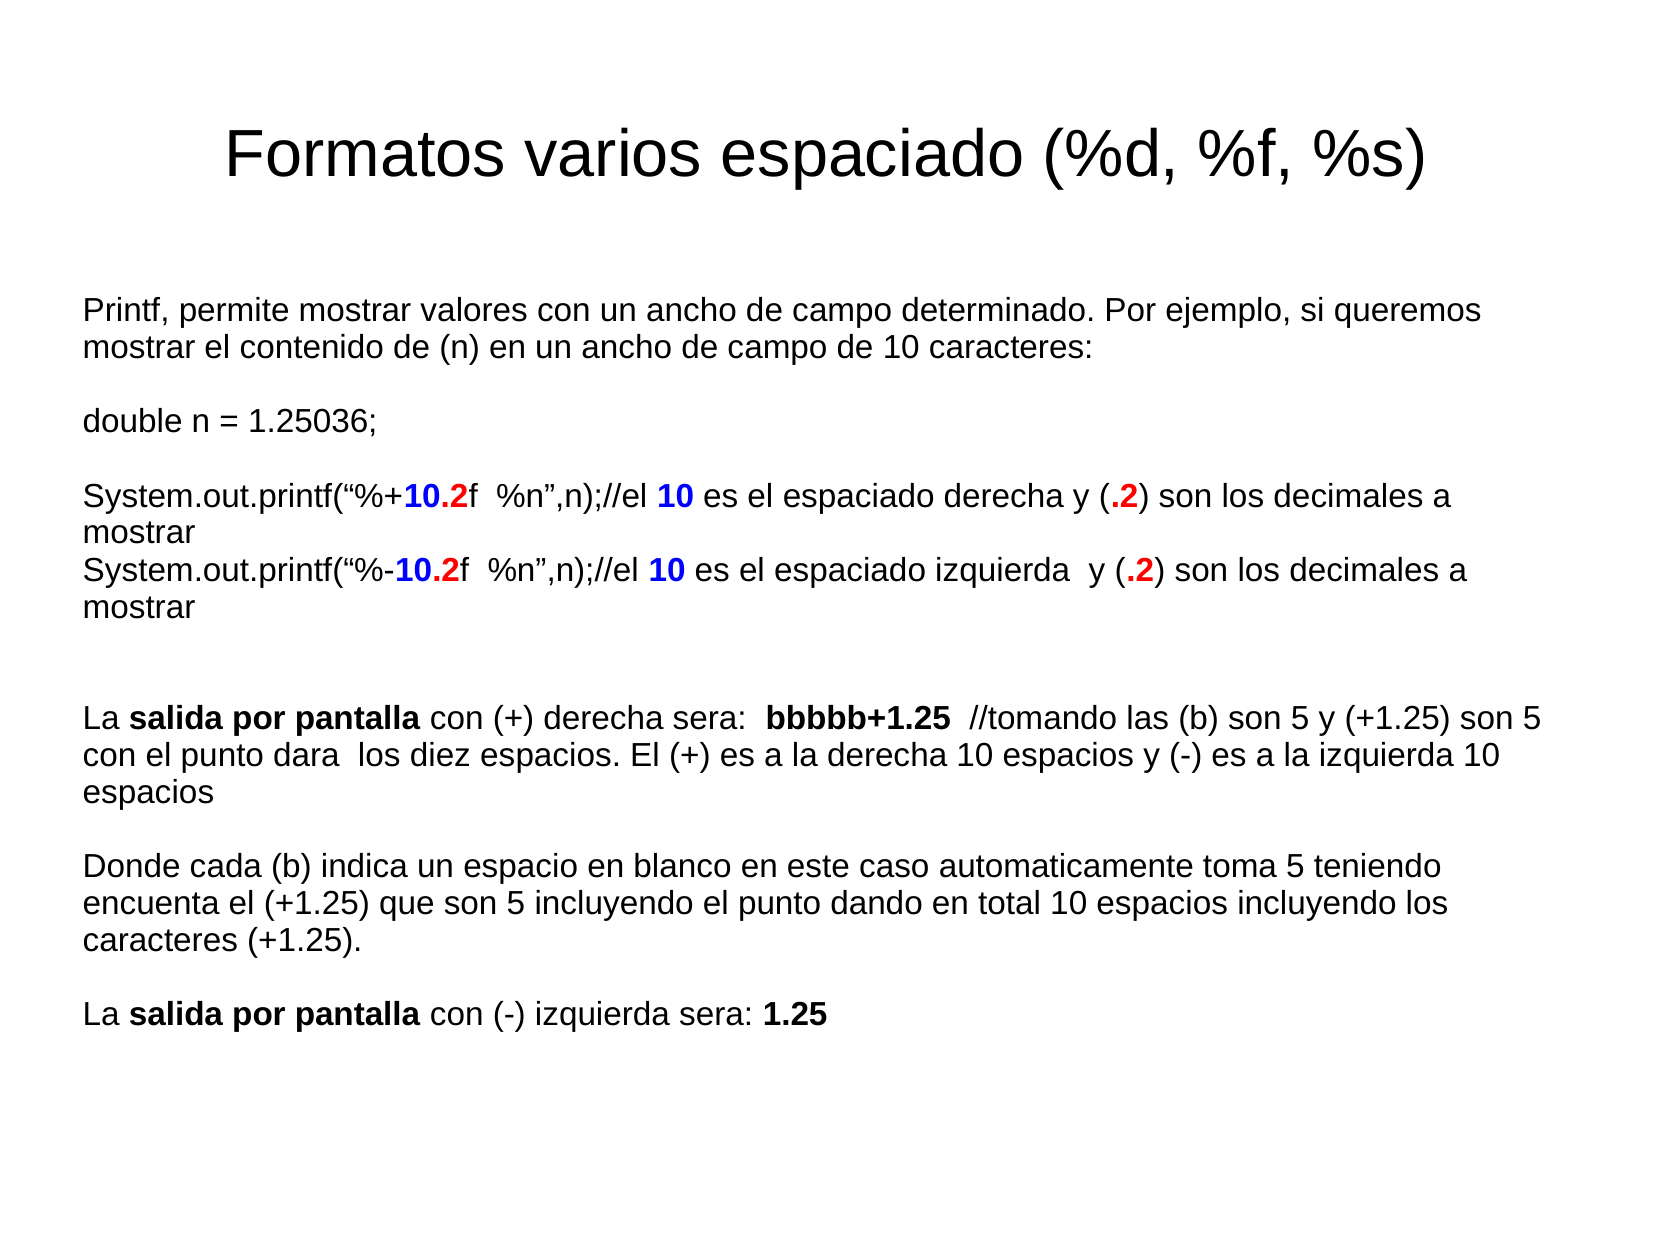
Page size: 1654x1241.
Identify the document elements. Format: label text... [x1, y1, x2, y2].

subtitle Printf, permite mostrar valores con un ancho de campo determinado. Por ejemplo, si queremos mostrar el contenido de (n) en un ancho de campo de 10 caracteres: double n = 1.25036; System.out.printf(“%+10.2f %n”,n);//el 10 es el espaciado derecha y (.2) son los decimales a mostrar System.out.printf(“%-10.2f %n”,n);//el 10 es el espaciado izquierda y (.2) son los decimales a mostrar La salida por pantalla con (+) derecha sera: bbbbb+1.25 //tomando las (b) son 5 y (+1.25) son 5 con el punto dara los diez espacios. El (+) es a la derecha 10 espacios y (-) es a la izquierda 10 espacios Donde cada (b) indica un espacio en blanco en este caso automaticamente toma 5 teniendo encuenta el (+1.25) que son 5 incluyendo el punto dando en total 10 espacios incluyendo los caracteres (+1.25). La salida por pantalla con (-) izquierda sera: 1.25 [82, 287, 1571, 1112]
title Formatos varios espaciado (%d, %f, %s) [82, 49, 1571, 257]
